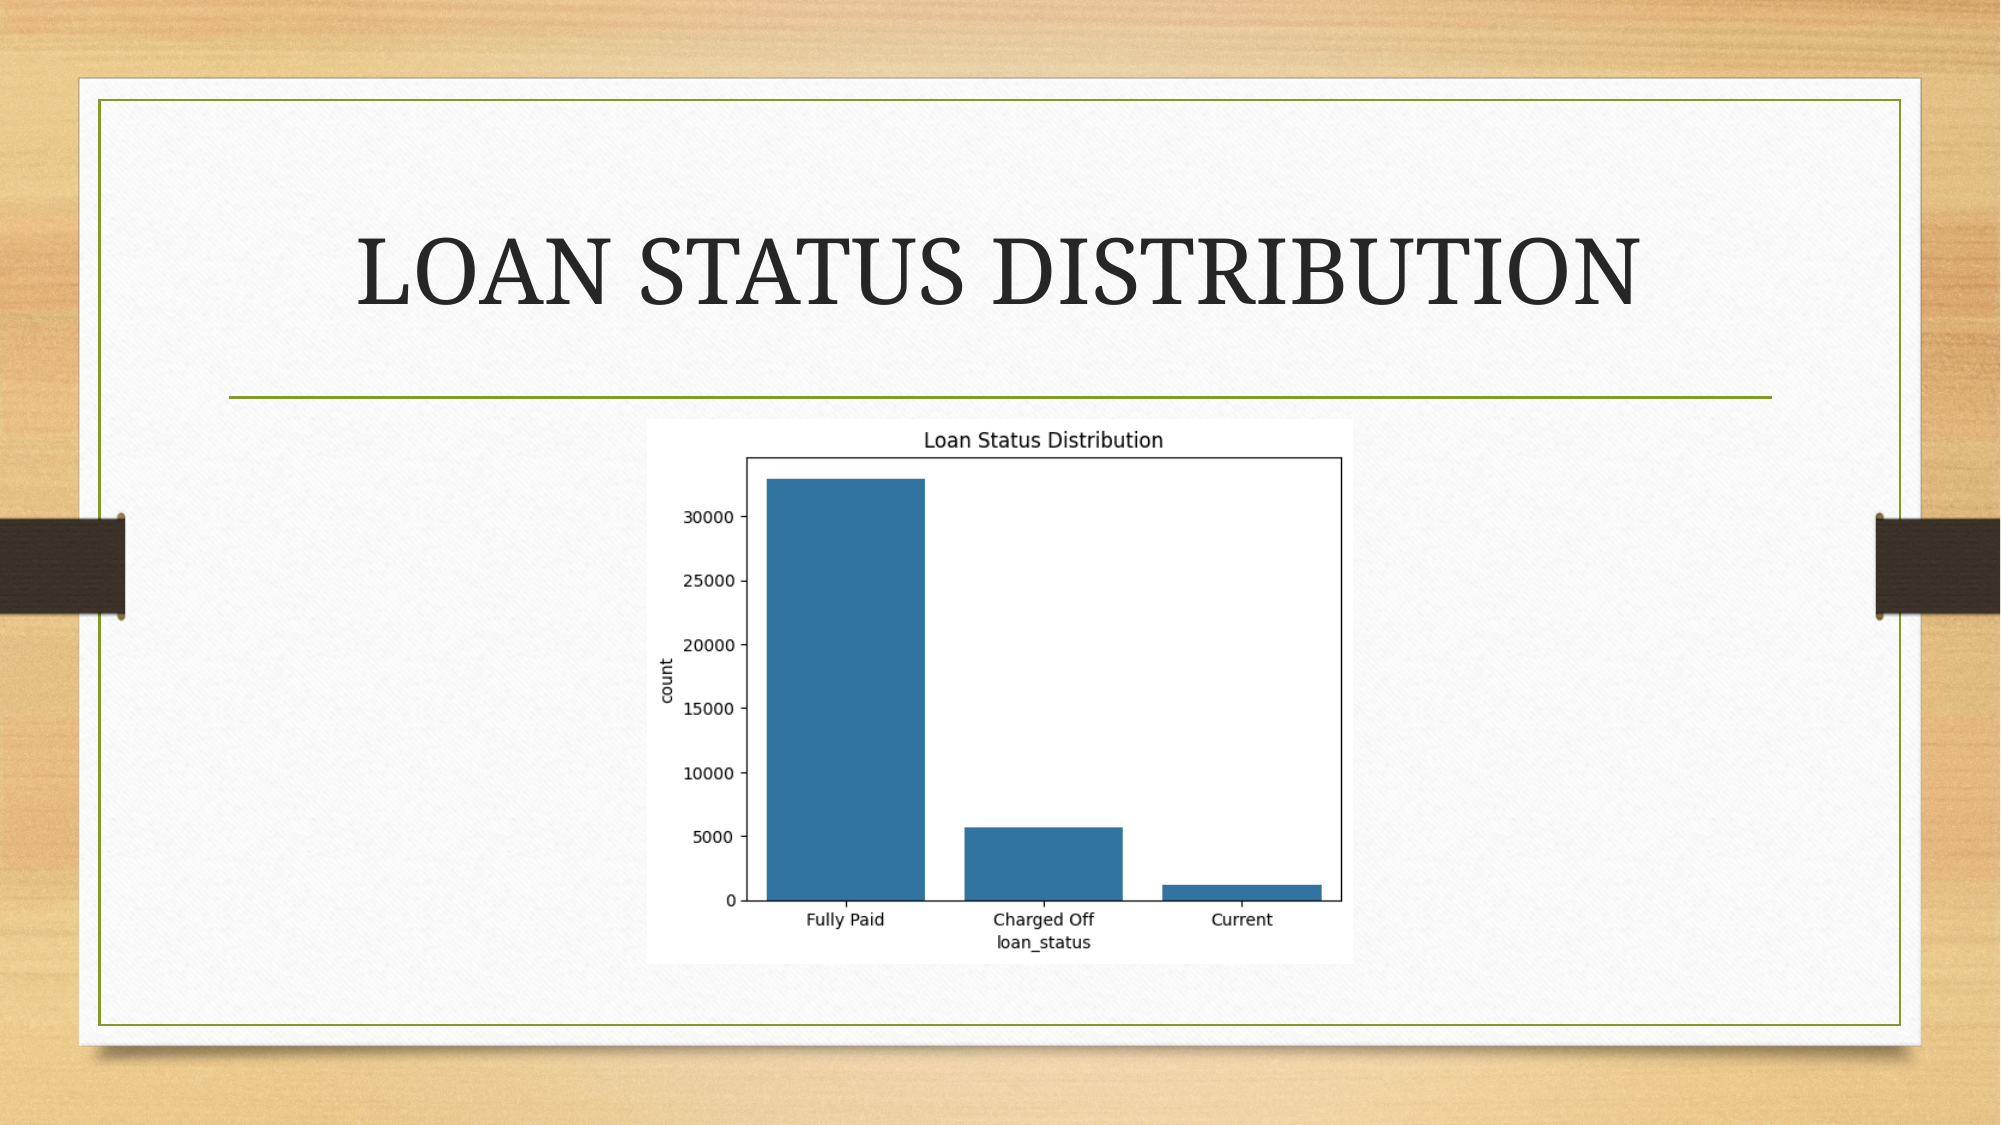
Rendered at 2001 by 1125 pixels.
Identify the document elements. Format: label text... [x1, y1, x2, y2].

picture [647, 419, 1353, 964]
title LOAN STATUS DISTRIBUTION [212, 161, 1788, 376]
